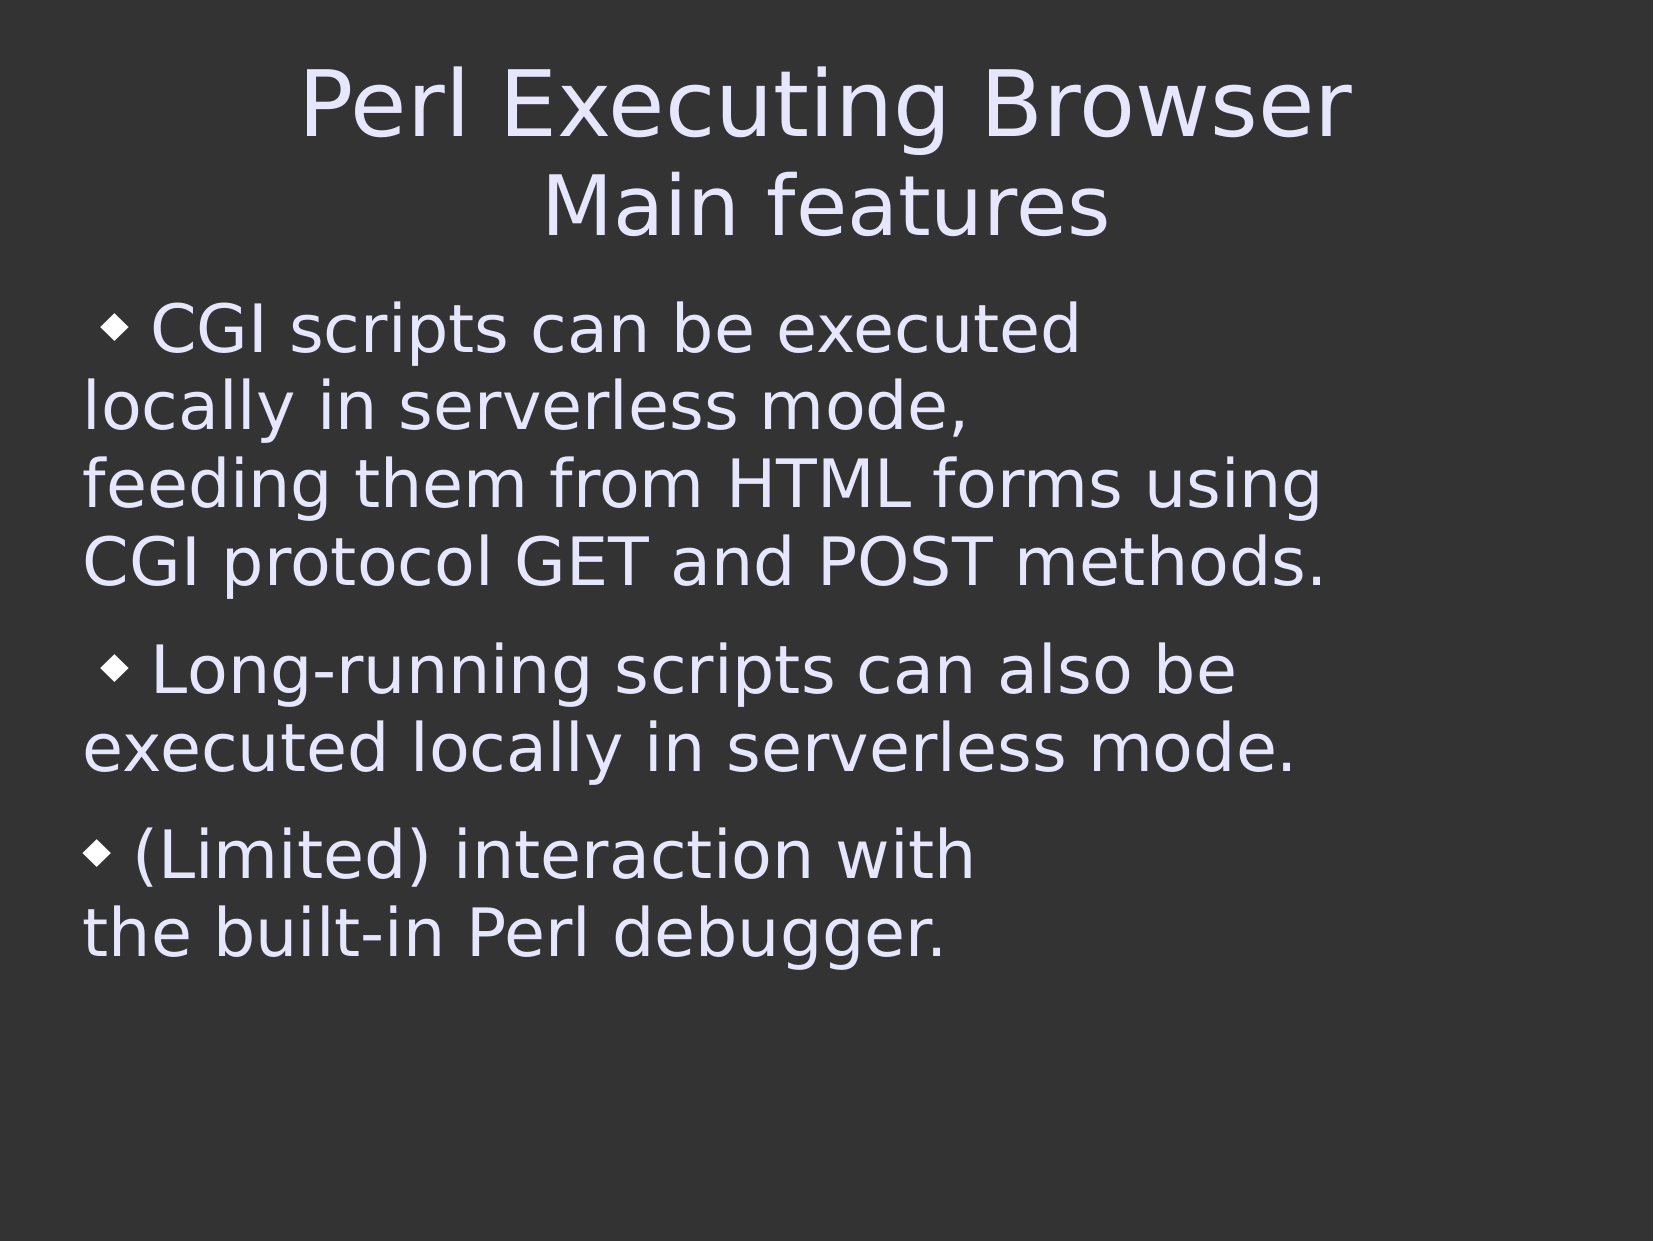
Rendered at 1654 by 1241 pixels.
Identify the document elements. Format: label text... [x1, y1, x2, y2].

list CGI scripts can be executed locally in serverless mode, feeding them from HTML forms using CGI protocol GET and POST methods. Long-running scripts can also be executed locally in serverless mode. (Limited) interaction with the built-in Perl debugger. [82, 290, 1571, 1051]
title Perl Executing Browser Main features [82, 49, 1571, 257]
